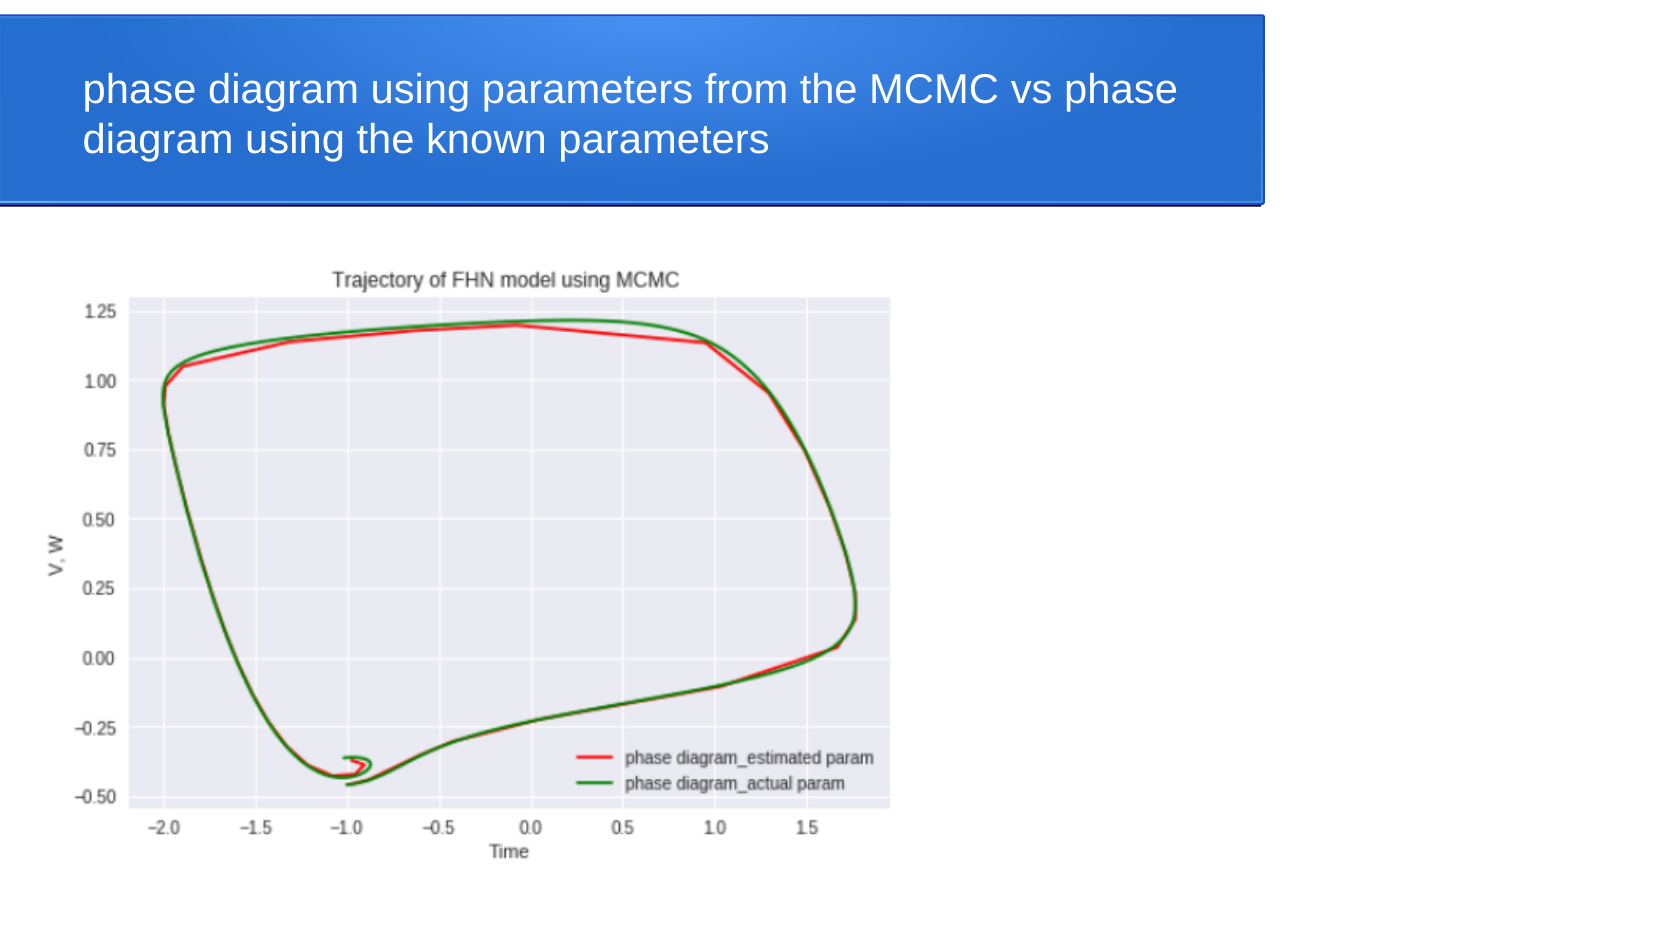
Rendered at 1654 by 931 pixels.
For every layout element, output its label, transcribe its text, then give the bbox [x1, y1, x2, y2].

title phase diagram using parameters from the MCMC vs phase diagram using the known parameters [82, 35, 1235, 189]
picture [37, 261, 902, 872]
